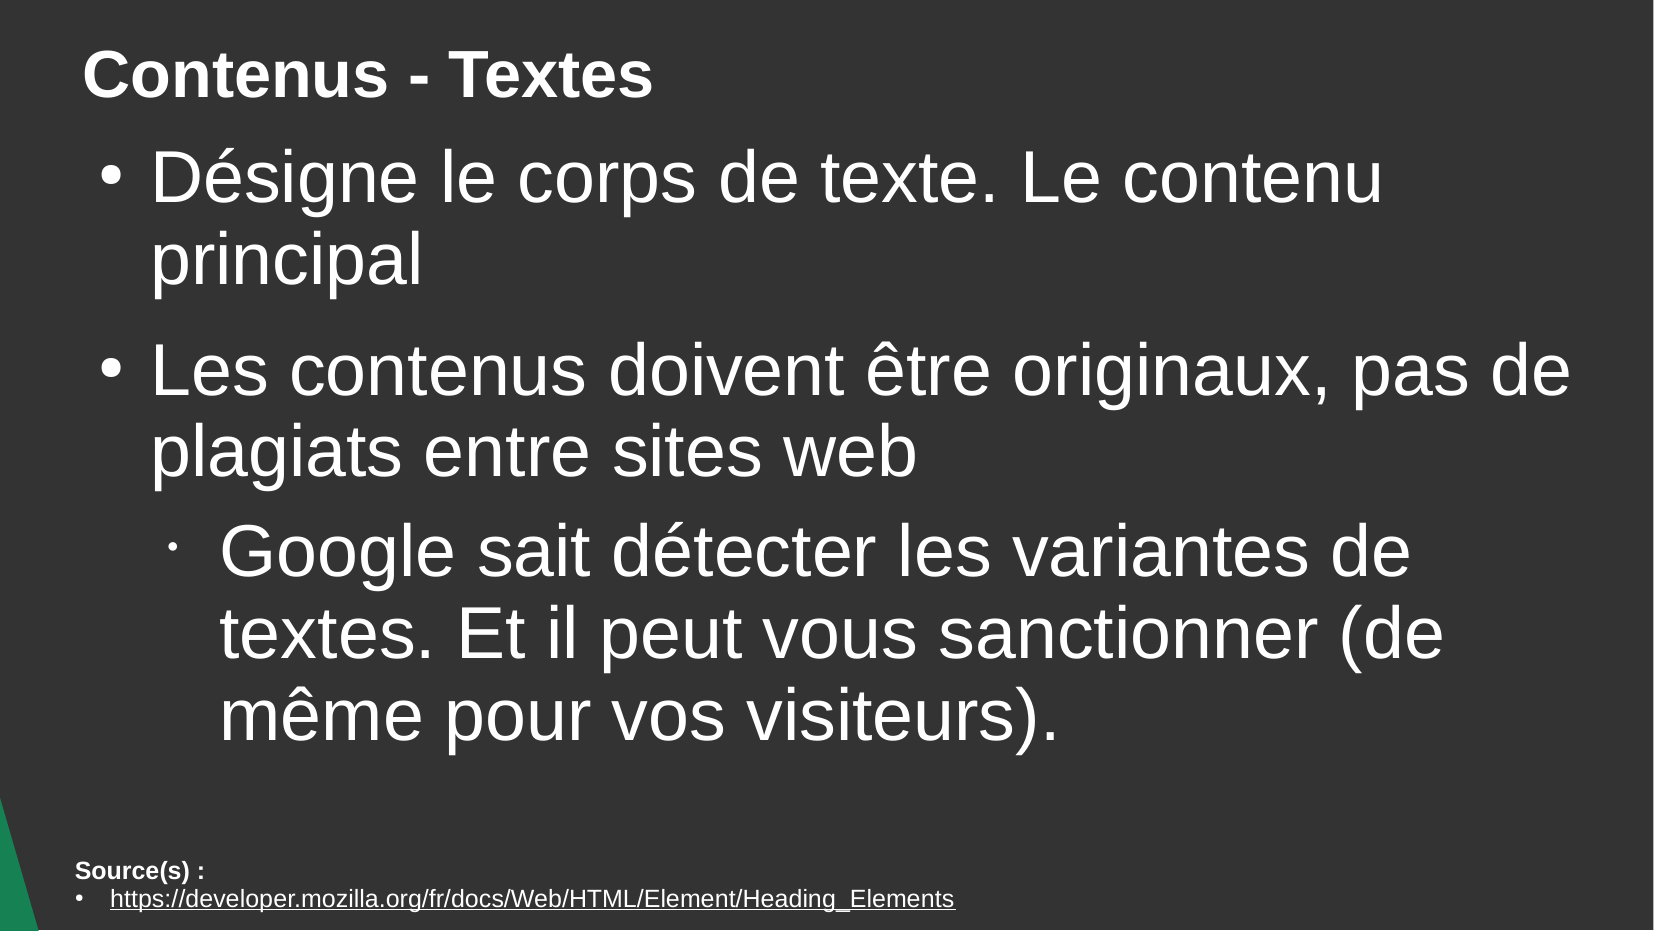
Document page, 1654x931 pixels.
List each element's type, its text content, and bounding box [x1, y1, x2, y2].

text_box Source(s) : https://developer.mozilla.org/fr/docs/Web/HTML/Element/Heading_Elements [60, 821, 1546, 921]
title Contenus - Textes [82, 36, 1654, 130]
text_box [0, 797, 39, 931]
list Désigne le corps de texte. Le contenu principal Les contenus doivent être originaux, pas de plagiats entre sites web Google sait détecter les variantes de textes. Et il peut vous sanctionner (de même pour vos visiteurs). [80, 135, 1630, 756]
